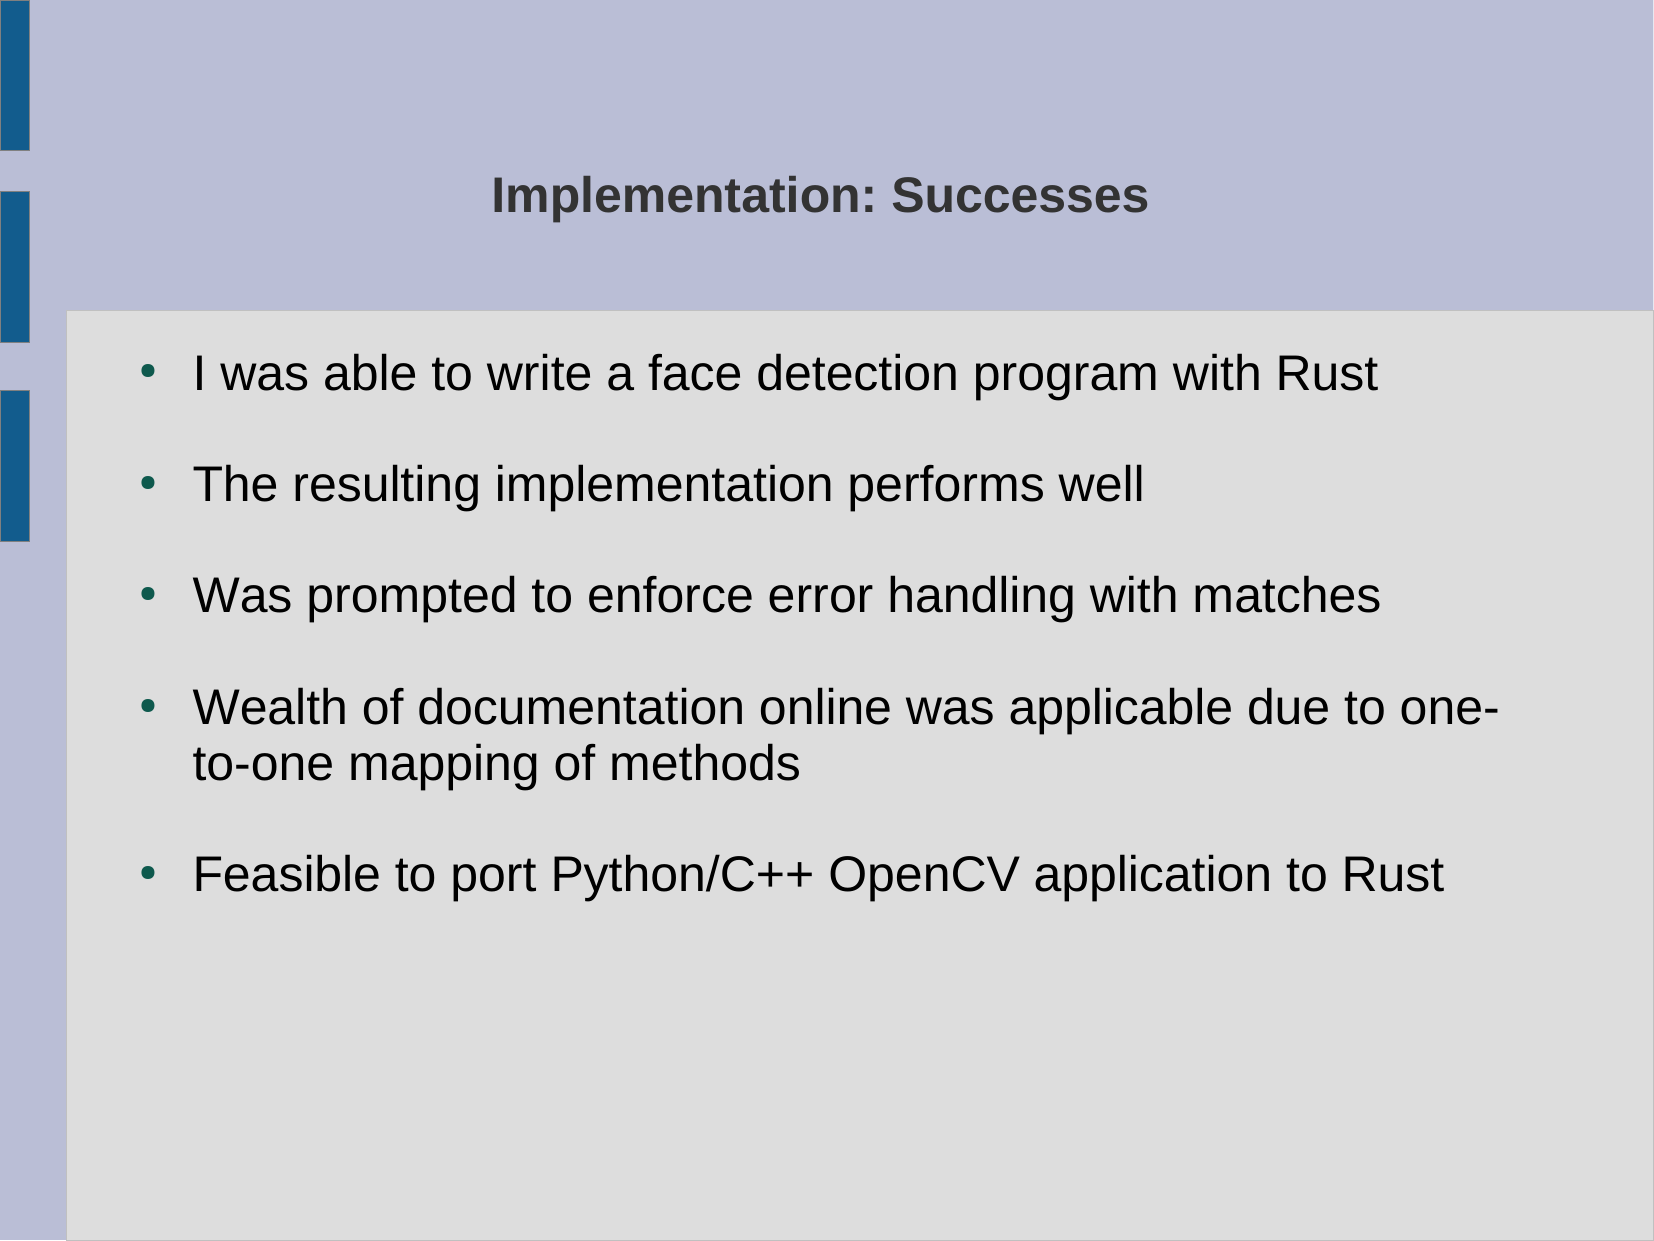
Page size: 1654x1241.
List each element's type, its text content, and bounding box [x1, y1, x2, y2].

title Implementation: Successes [121, 91, 1534, 299]
list I was able to write a face detection program with Rust The resulting implementation performs well Was prompted to enforce error handling with matches Wealth of documentation online was applicable due to one-to-one mapping of methods Feasible to port Python/C++ OpenCV application to Rust [121, 344, 1534, 1127]
